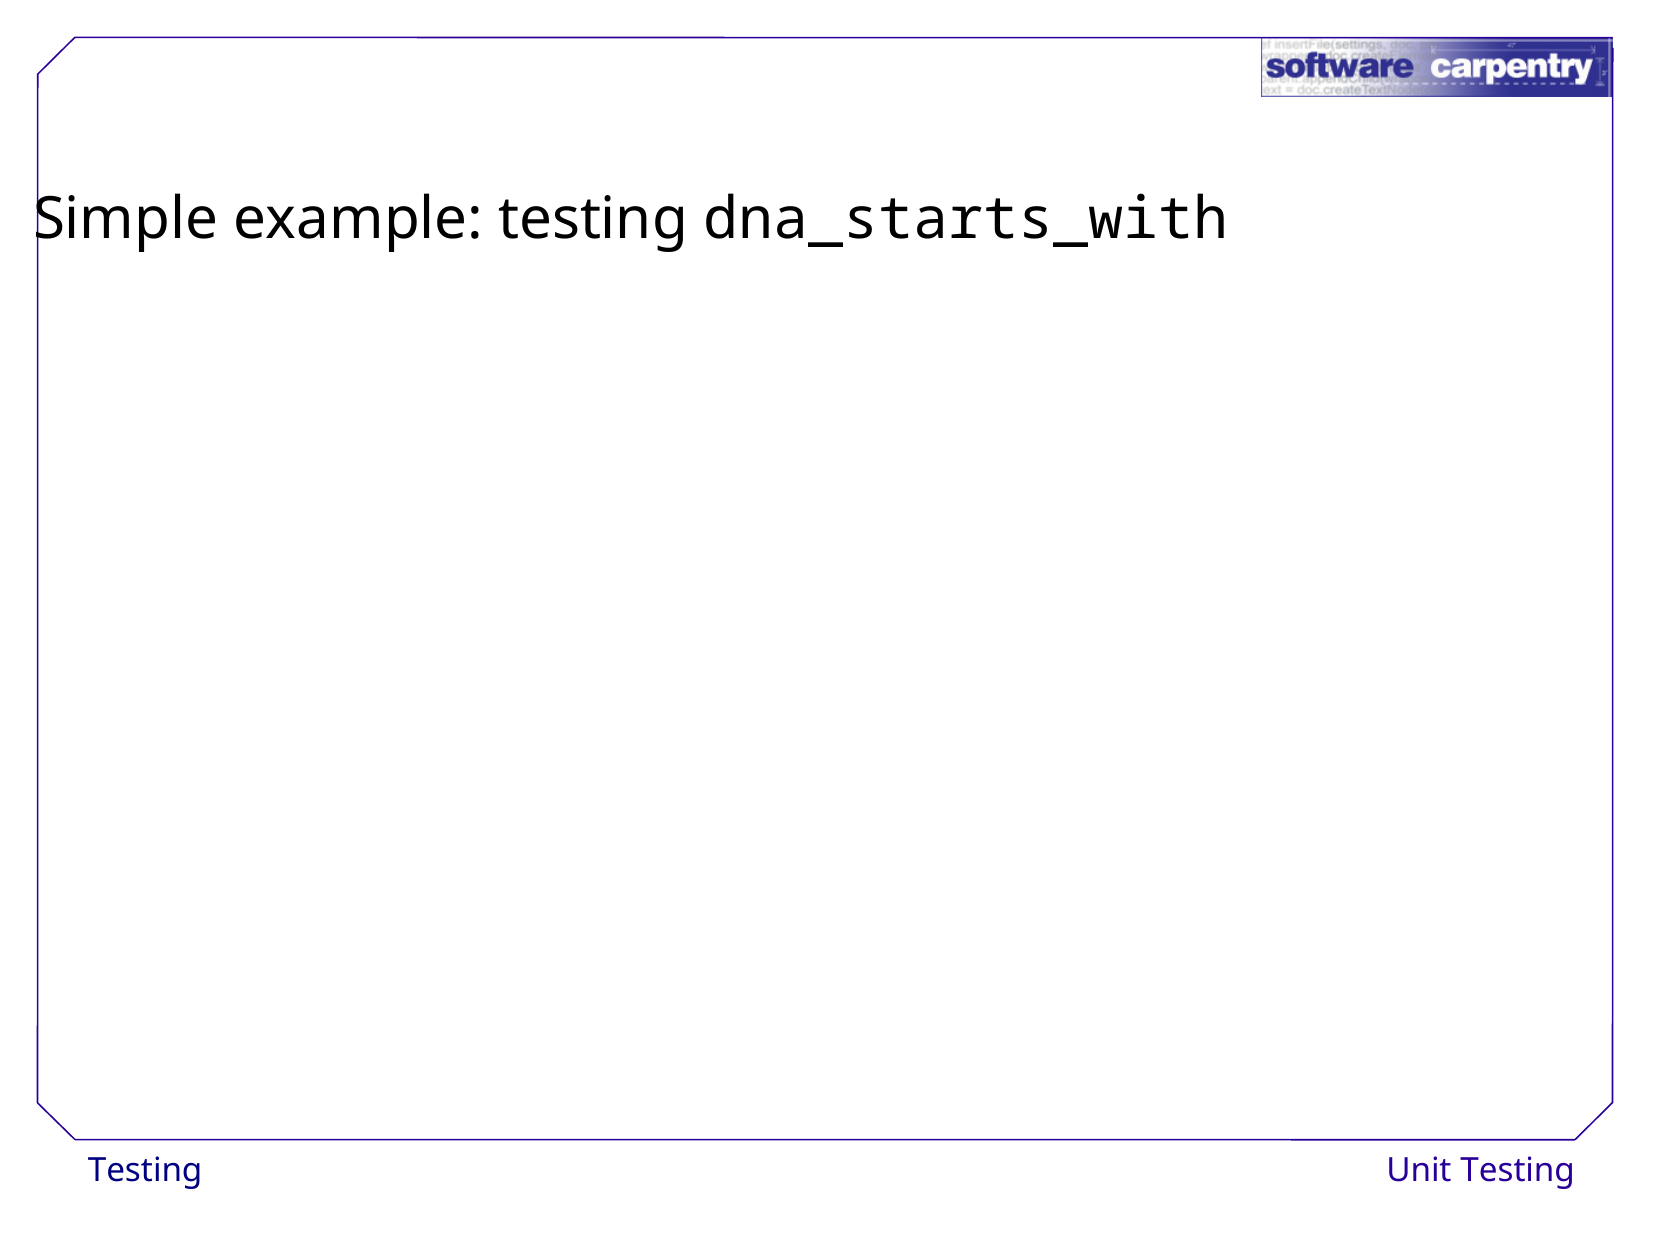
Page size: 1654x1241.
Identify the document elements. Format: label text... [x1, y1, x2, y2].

picture [1261, 39, 1613, 97]
text_box Simple example: testing dna_starts_with [18, 138, 1394, 259]
